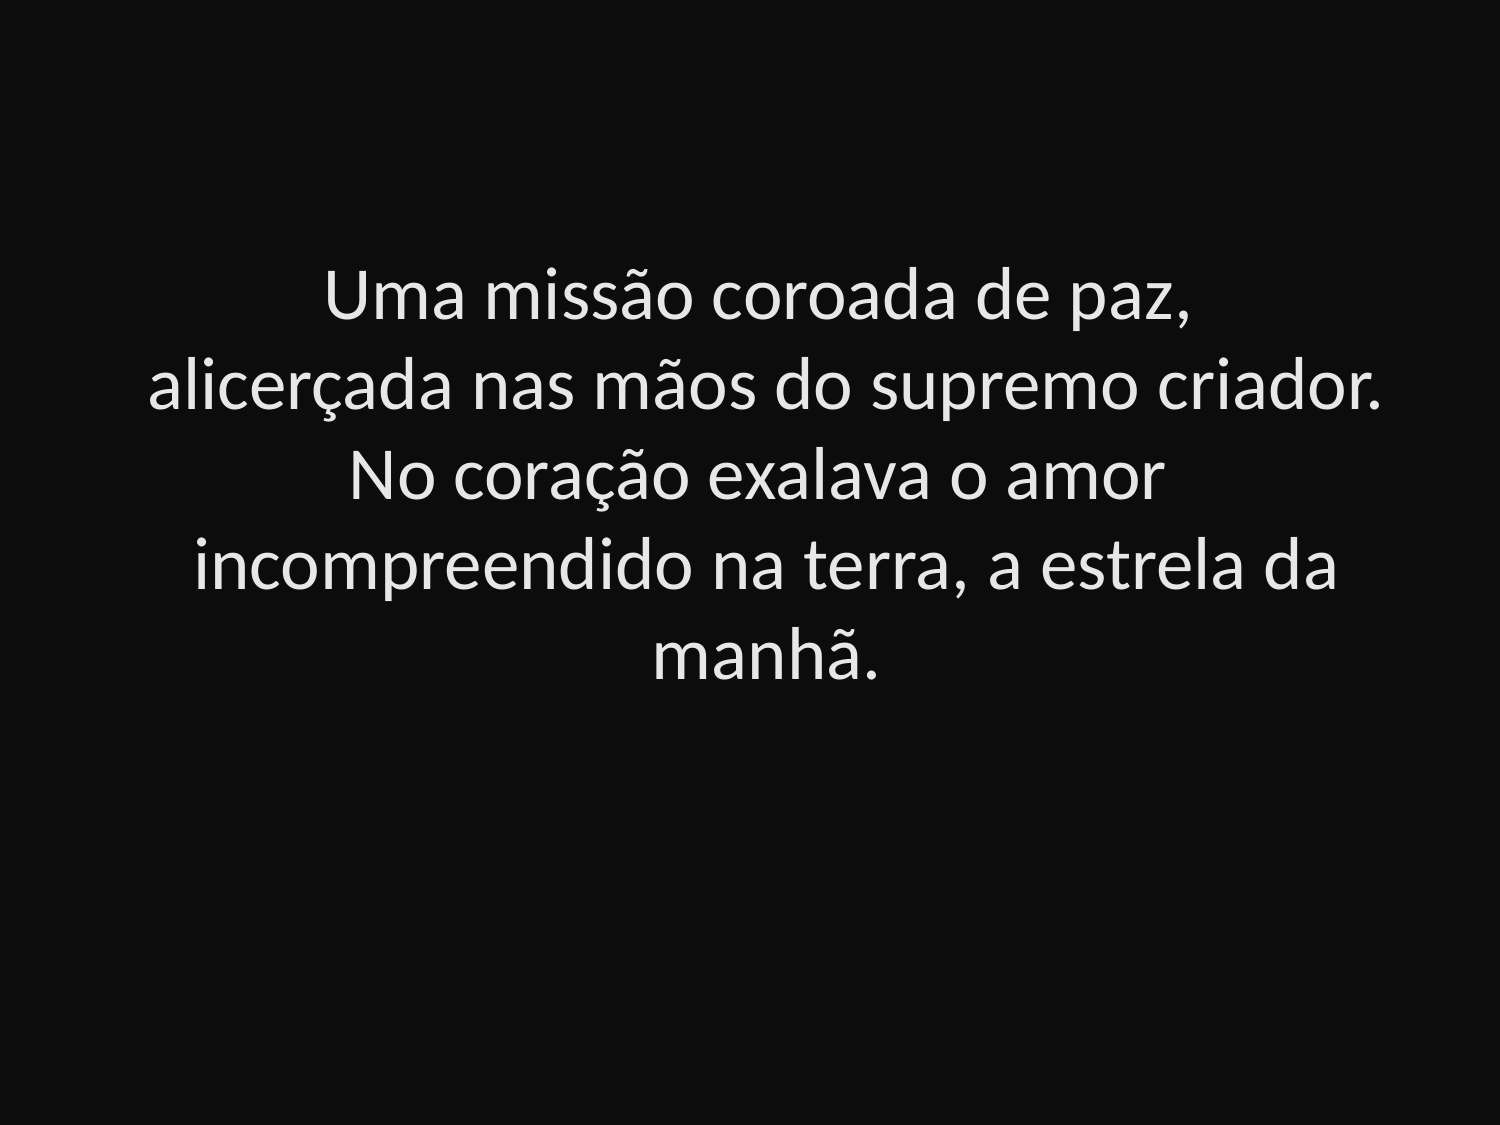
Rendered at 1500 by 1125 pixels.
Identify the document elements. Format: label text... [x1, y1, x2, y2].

title Uma missão coroada de paz, alicerçada nas mãos do supremo criador. No coração exalava o amor incompreendido na terra, a estrela da manhã. [75, 45, 1459, 894]
